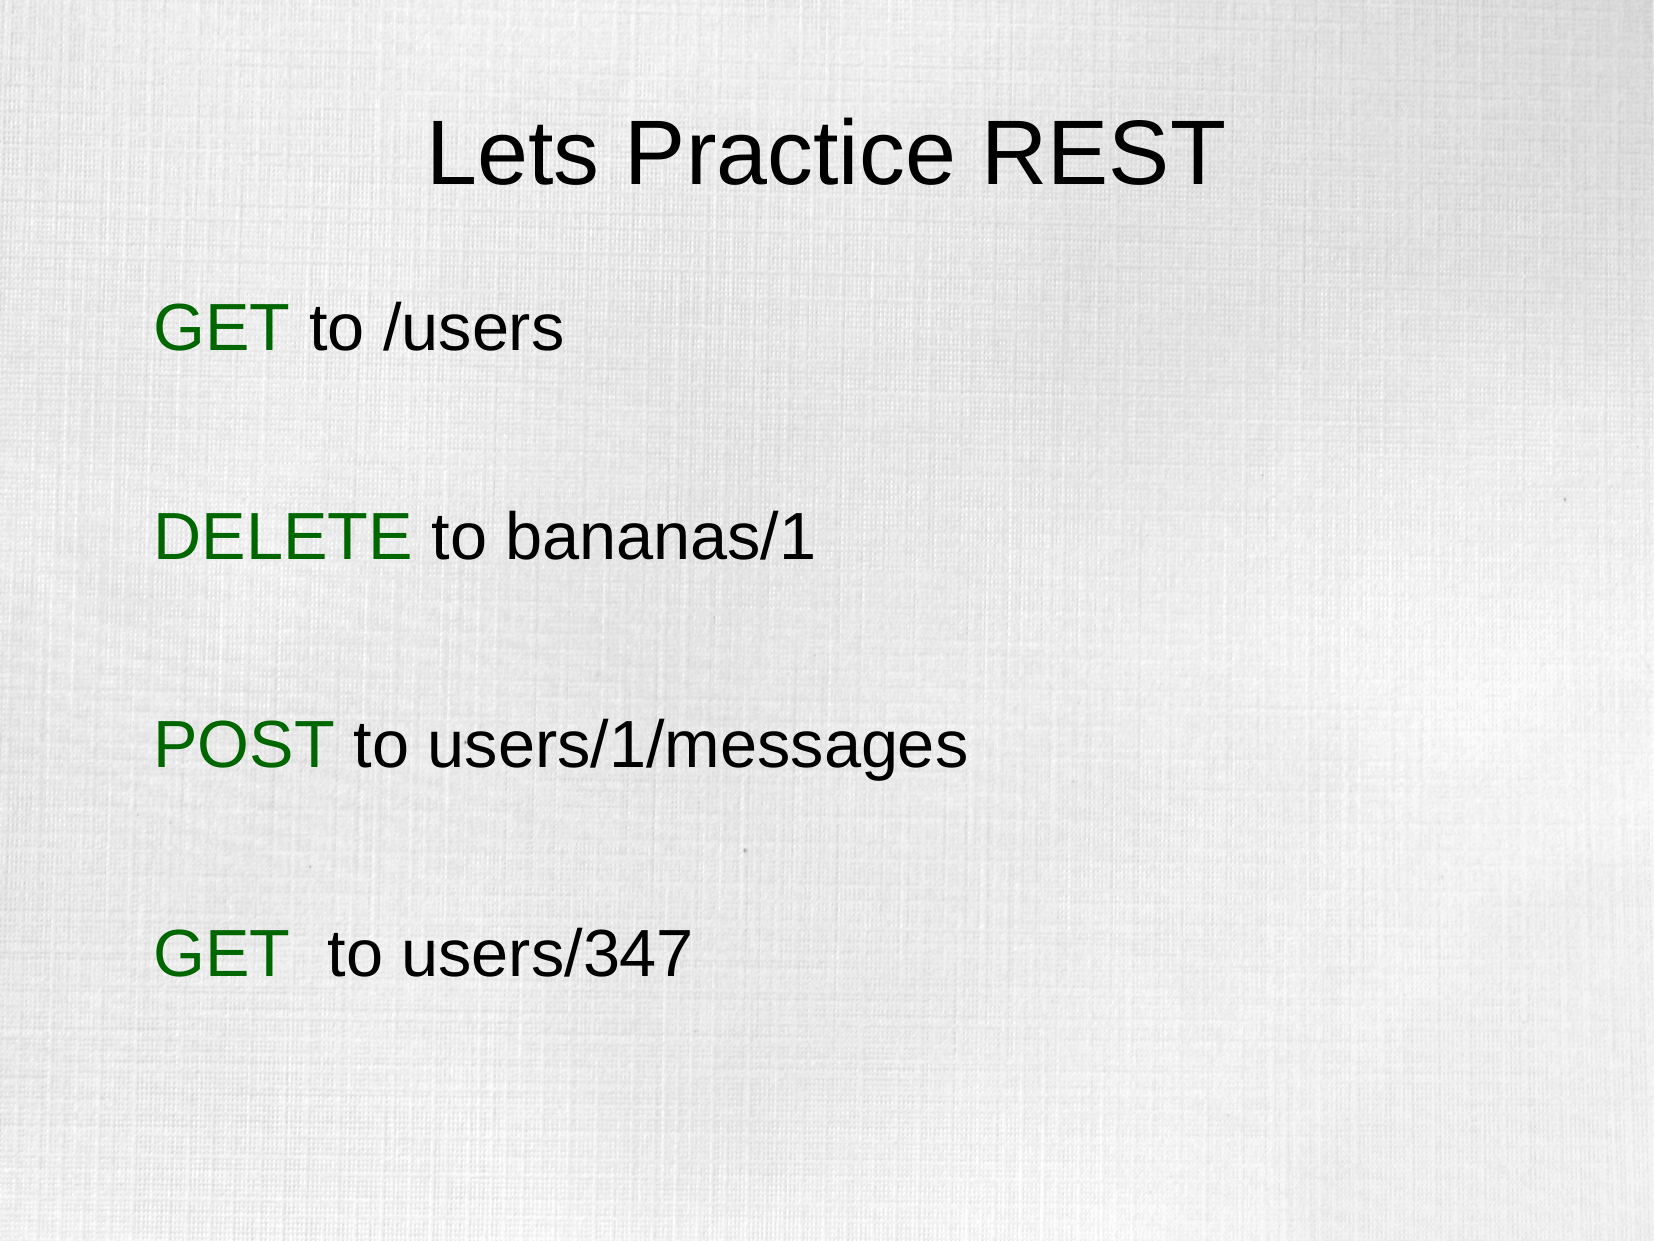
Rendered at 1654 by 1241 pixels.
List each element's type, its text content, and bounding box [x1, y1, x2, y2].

title Lets Practice REST [82, 49, 1571, 257]
picture [0, 0, 1654, 1241]
list GET to /users DELETE to bananas/1 POST to users/1/messages GET to users/347 [82, 290, 1538, 1171]
